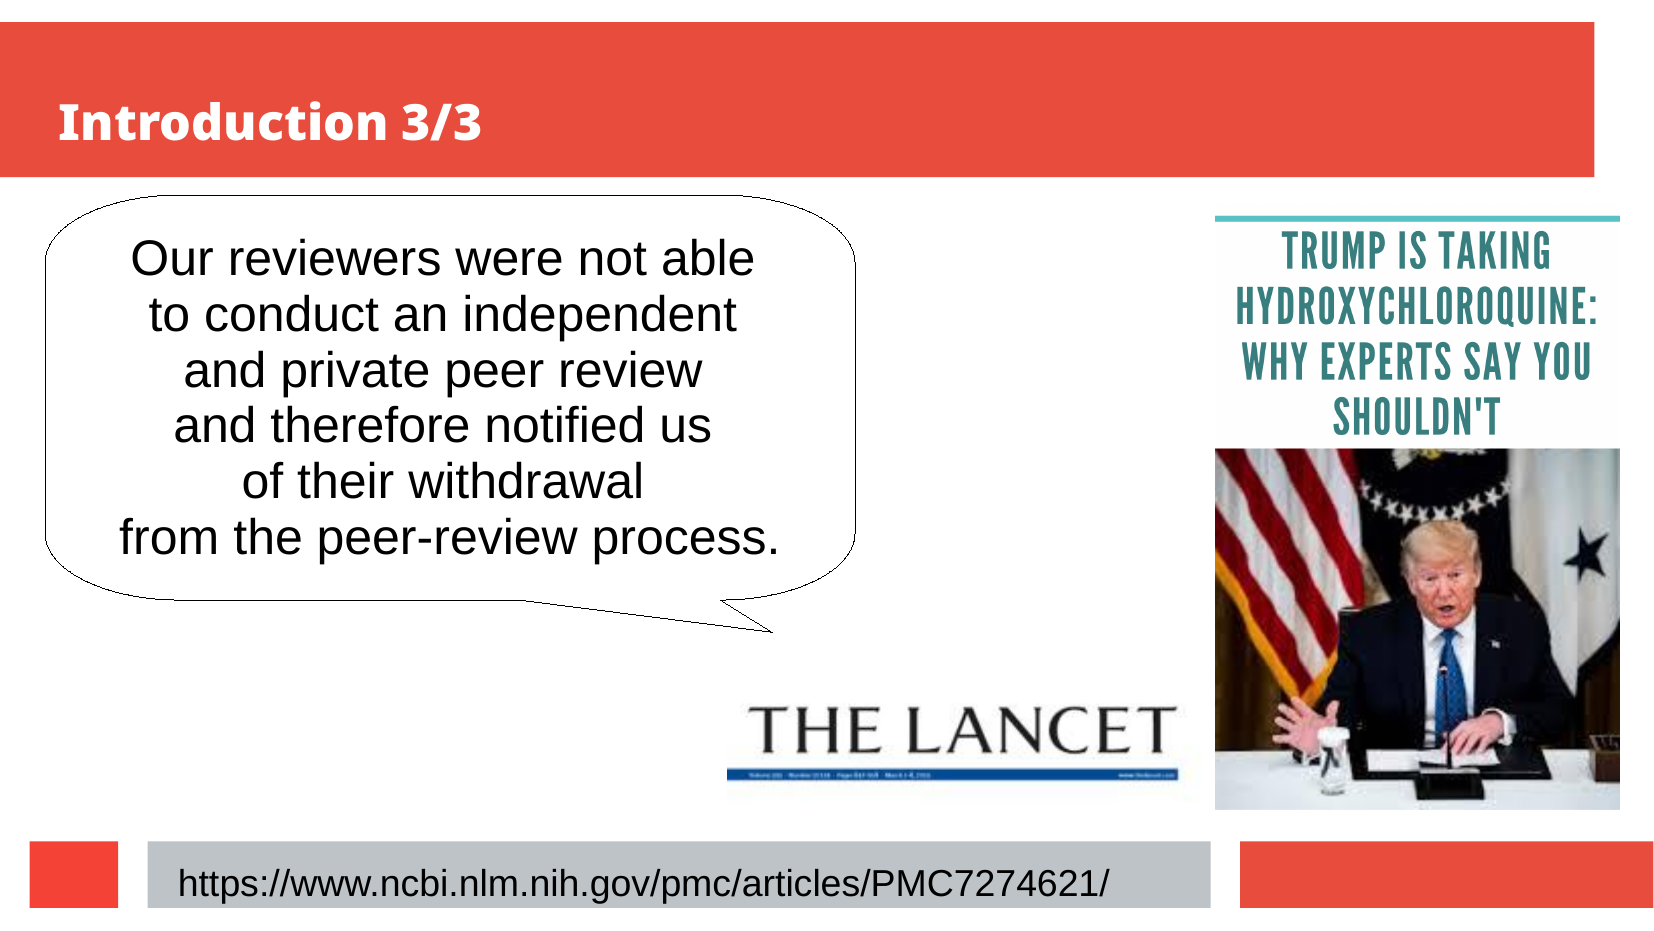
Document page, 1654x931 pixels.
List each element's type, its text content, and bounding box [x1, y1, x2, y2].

text_box https://www.ncbi.nlm.nih.gov/pmc/articles/PMC7274621/ [163, 855, 1126, 912]
picture [727, 662, 1201, 811]
text_box Our reviewers were not able to conduct an independent and private peer review and therefore notified us of their withdrawal from the peer-review process. [45, 195, 856, 633]
picture [1215, 203, 1620, 811]
title Introduction 3/3 [59, 44, 1595, 156]
